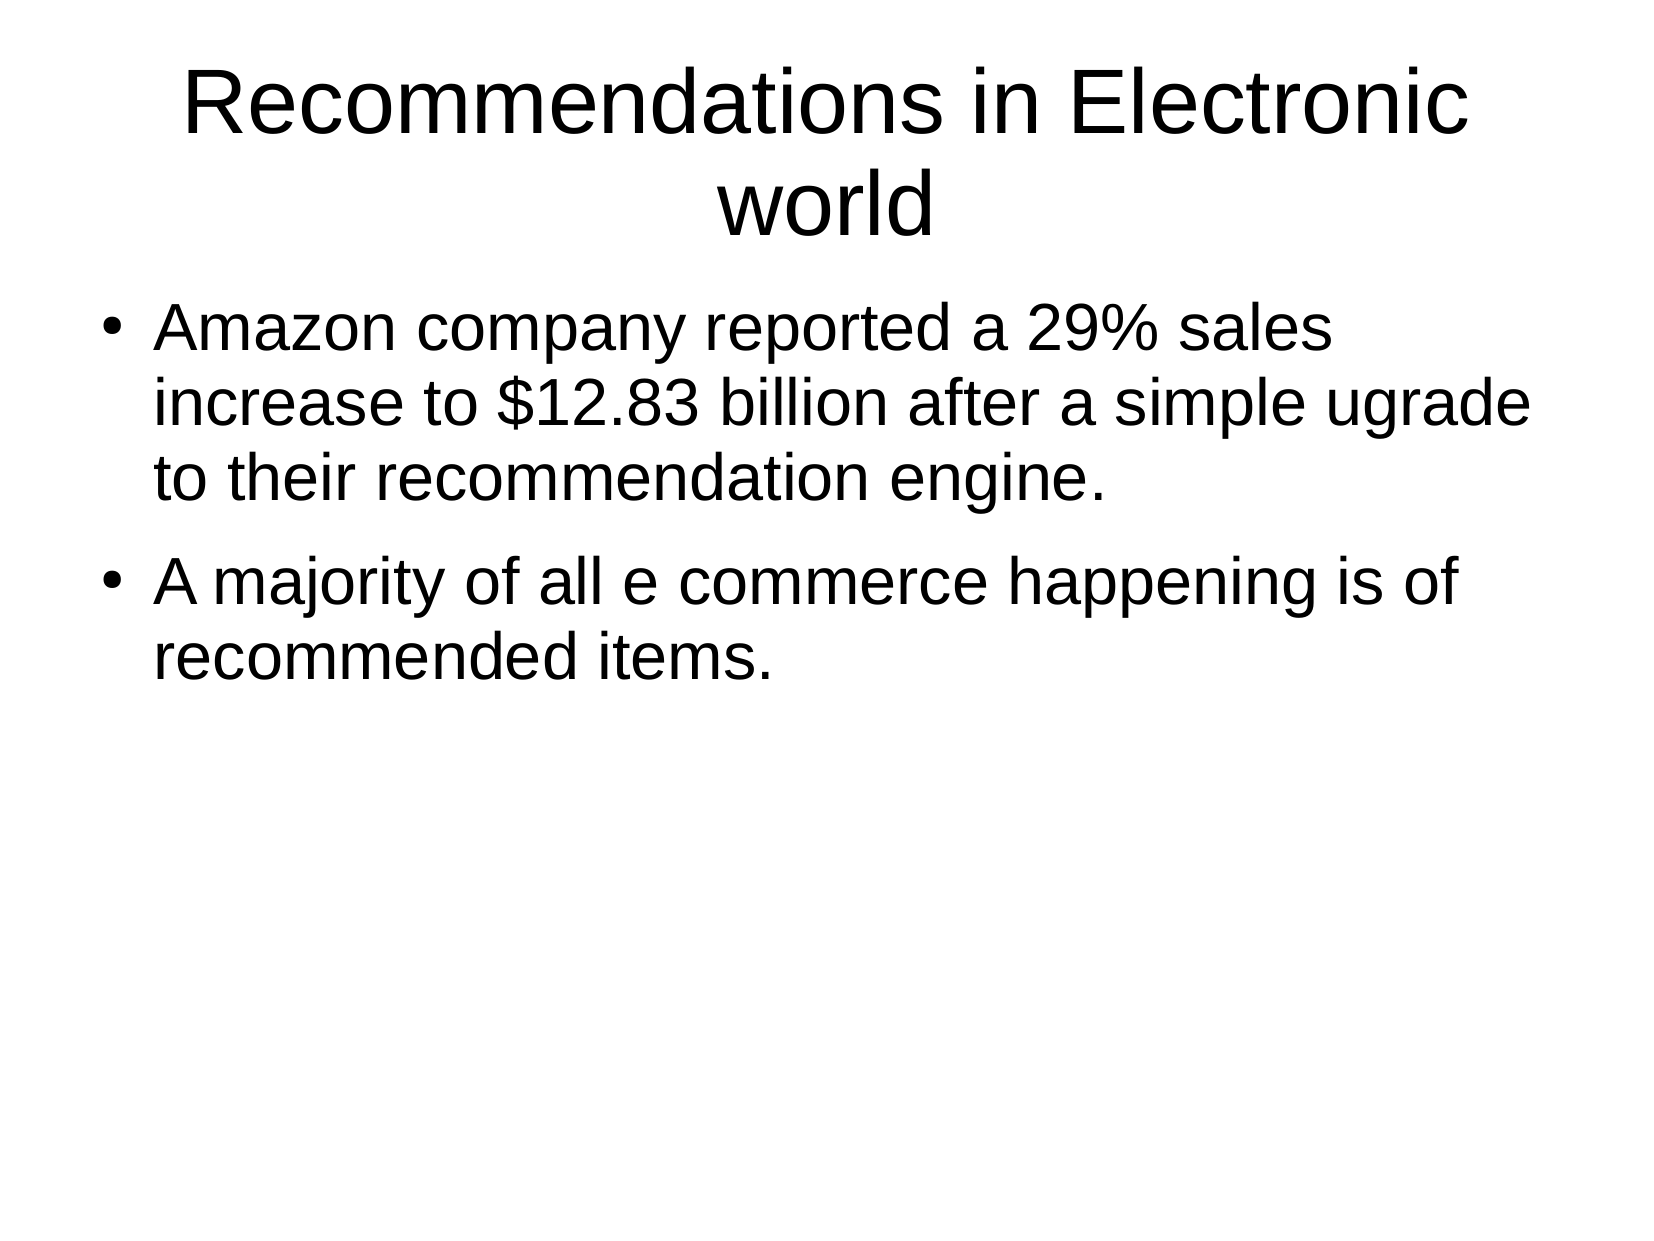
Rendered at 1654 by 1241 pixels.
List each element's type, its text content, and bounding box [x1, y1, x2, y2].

title Recommendations in Electronic world [82, 49, 1571, 257]
list Amazon company reported a 29% sales increase to $12.83 billion after a simple ugrade to their recommendation engine. A majority of all e commerce happening is of recommended items. [82, 290, 1571, 1010]
